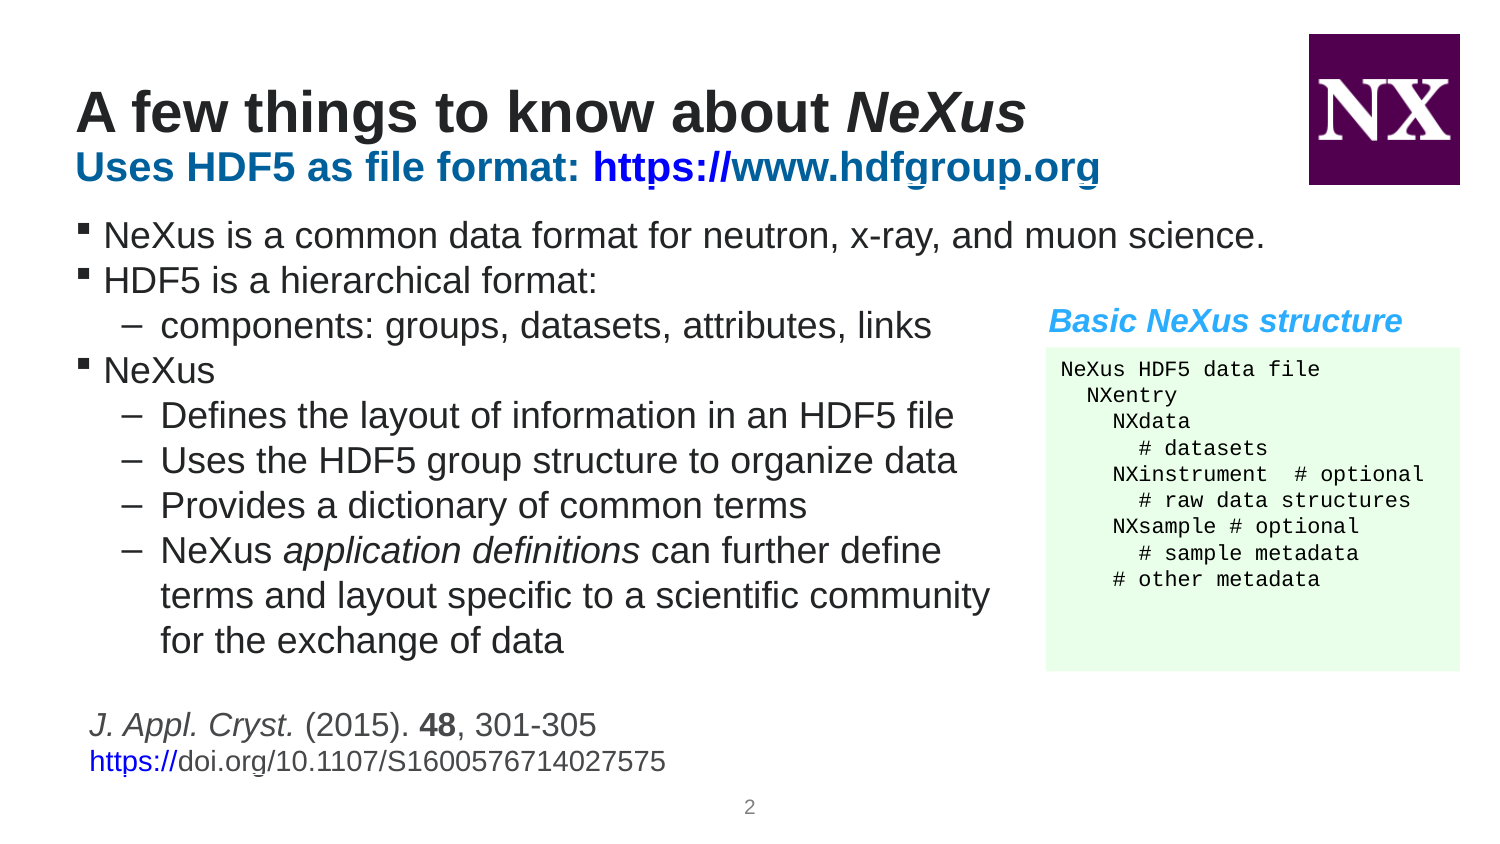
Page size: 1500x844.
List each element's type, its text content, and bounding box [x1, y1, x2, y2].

text_box Uses HDF5 as file format: https://www.hdfgroup.org [75, 145, 1449, 210]
text_box NeXus HDF5 data file NXentry NXdata # datasets NXinstrument # optional # raw data structures NXsample # optional # sample metadata # other metadata [1045, 347, 1460, 672]
text_box NeXus is a common data format for neutron, x-ray, and muon science. HDF5 is a hierarchical format: components: groups, datasets, attributes, links NeXus Defines the layout of information in an HDF5 file Uses the HDF5 group structure to organize data Provides a dictionary of common terms NeXus application definitions can further define terms and layout specific to a scientific community for the exchange of data [75, 210, 1449, 776]
text_box J. Appl. Cryst. (2015). 48, 301-305 https://doi.org/10.1107/S1600576714027575 [74, 695, 693, 786]
picture [1309, 34, 1460, 185]
text_box <number> [712, 796, 788, 819]
text_box Basic NeXus structure [1033, 291, 1419, 347]
text_box A few things to know about NeXus [75, 38, 1309, 145]
